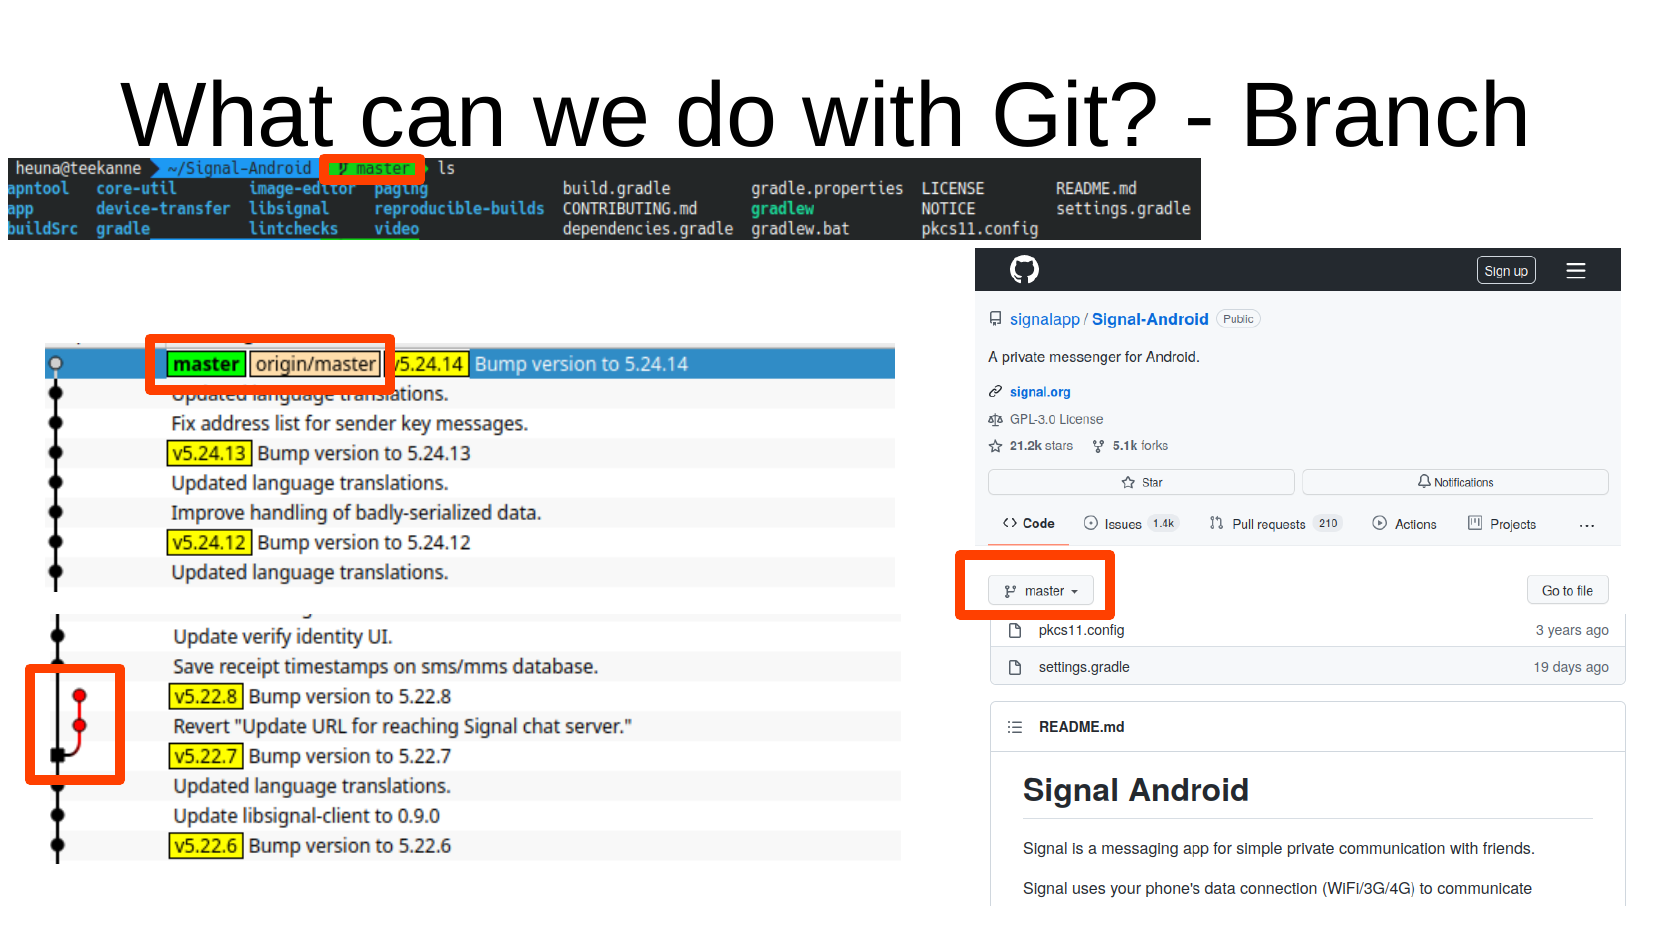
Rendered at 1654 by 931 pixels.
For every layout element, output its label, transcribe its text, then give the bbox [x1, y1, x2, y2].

picture [45, 343, 895, 592]
picture [50, 614, 901, 864]
text_box [960, 555, 1111, 616]
picture [8, 158, 1201, 241]
text_box [323, 158, 420, 180]
text_box [30, 668, 121, 780]
picture [975, 248, 1632, 906]
title What can we do with Git? - Branch [82, 37, 1571, 193]
text_box [150, 338, 391, 390]
